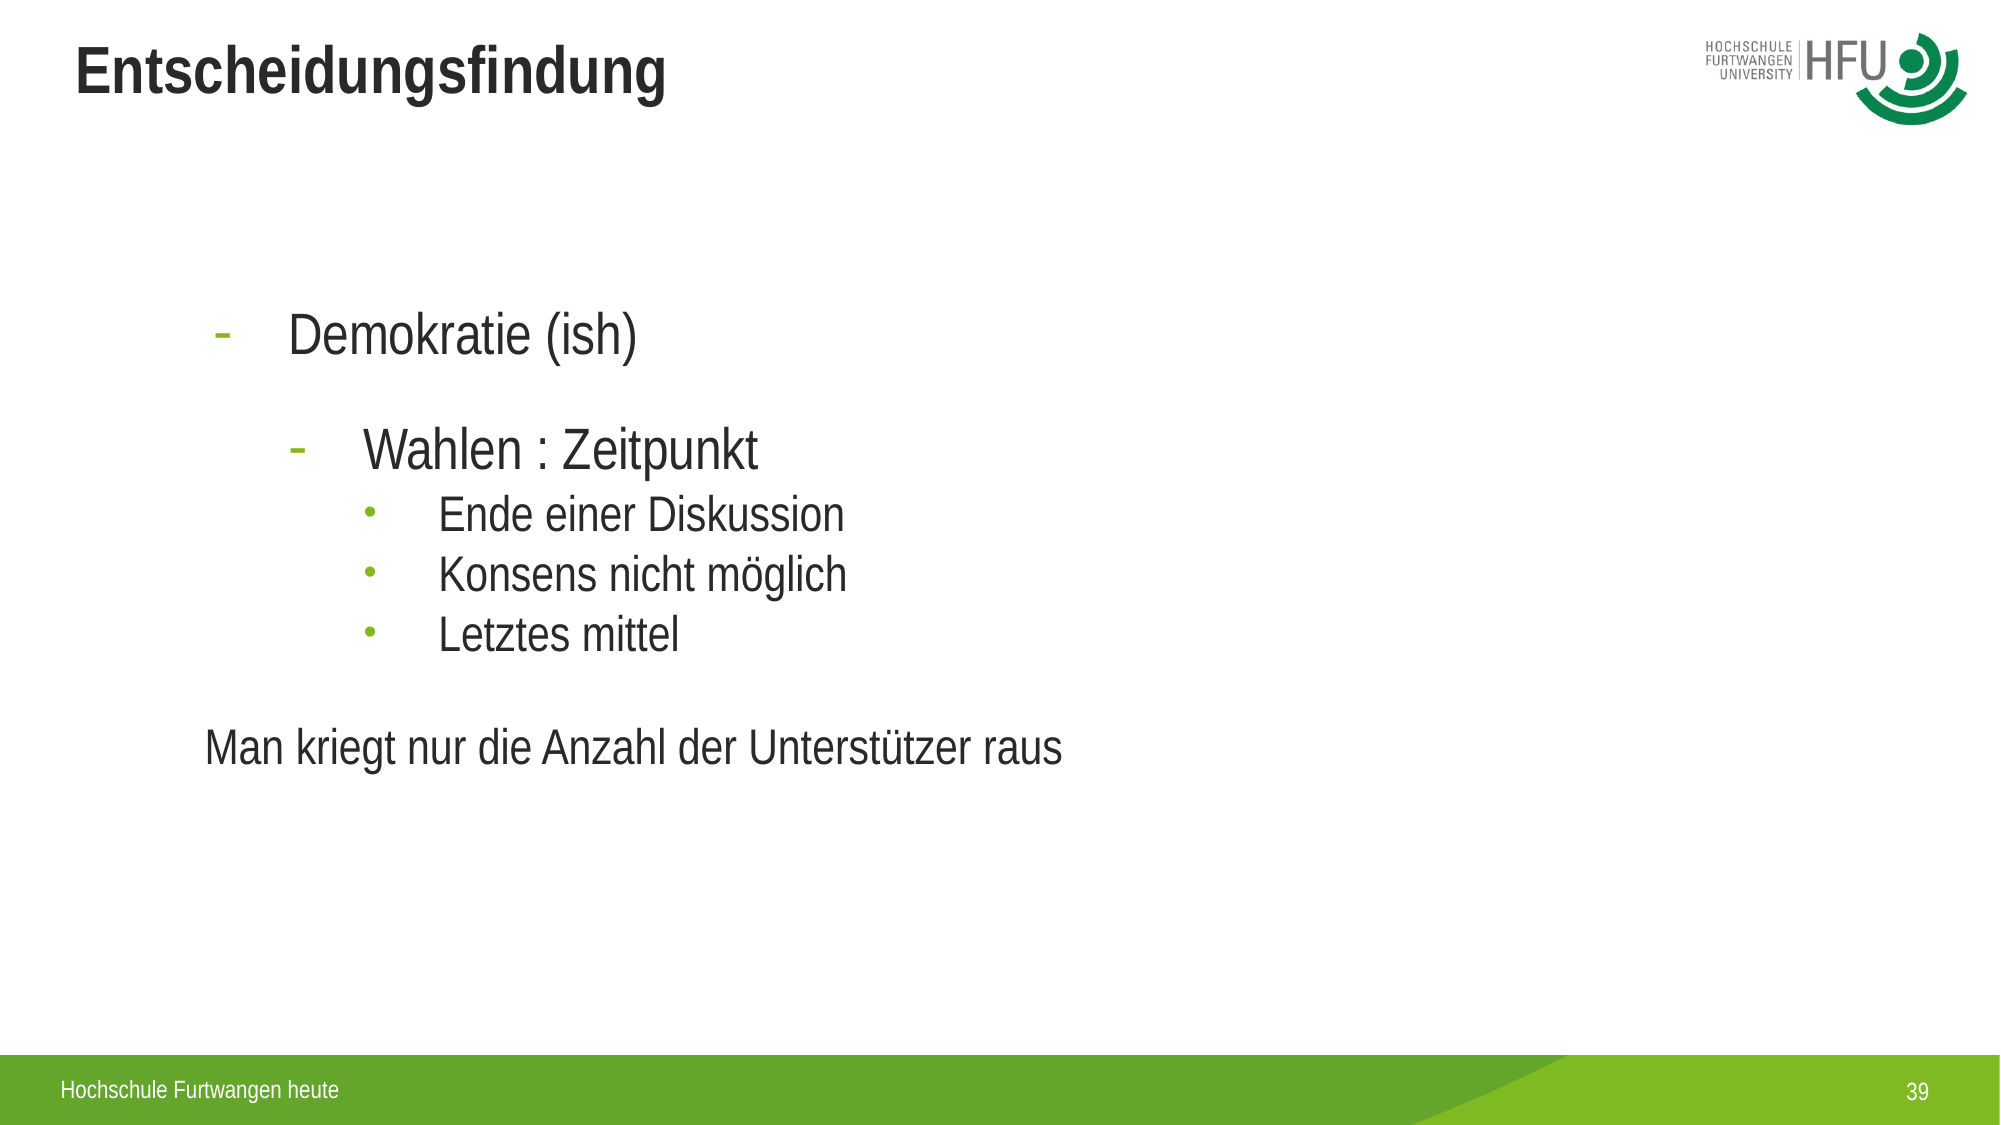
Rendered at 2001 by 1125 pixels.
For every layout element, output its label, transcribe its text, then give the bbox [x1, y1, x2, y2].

picture [1689, 19, 1981, 137]
text_box Entscheidungsfindung [60, 28, 1591, 102]
text_box <number> [1672, 1057, 1945, 1124]
text_box Demokratie (ish) Wahlen : Zeitpunkt Ende einer Diskussion Konsens nicht möglich Letztes mittel Man kriegt nur die Anzahl der Unterstützer raus [123, 243, 1614, 826]
picture [0, 1055, 2000, 1125]
text_box Hochschule Furtwangen heute [60, 1058, 985, 1119]
